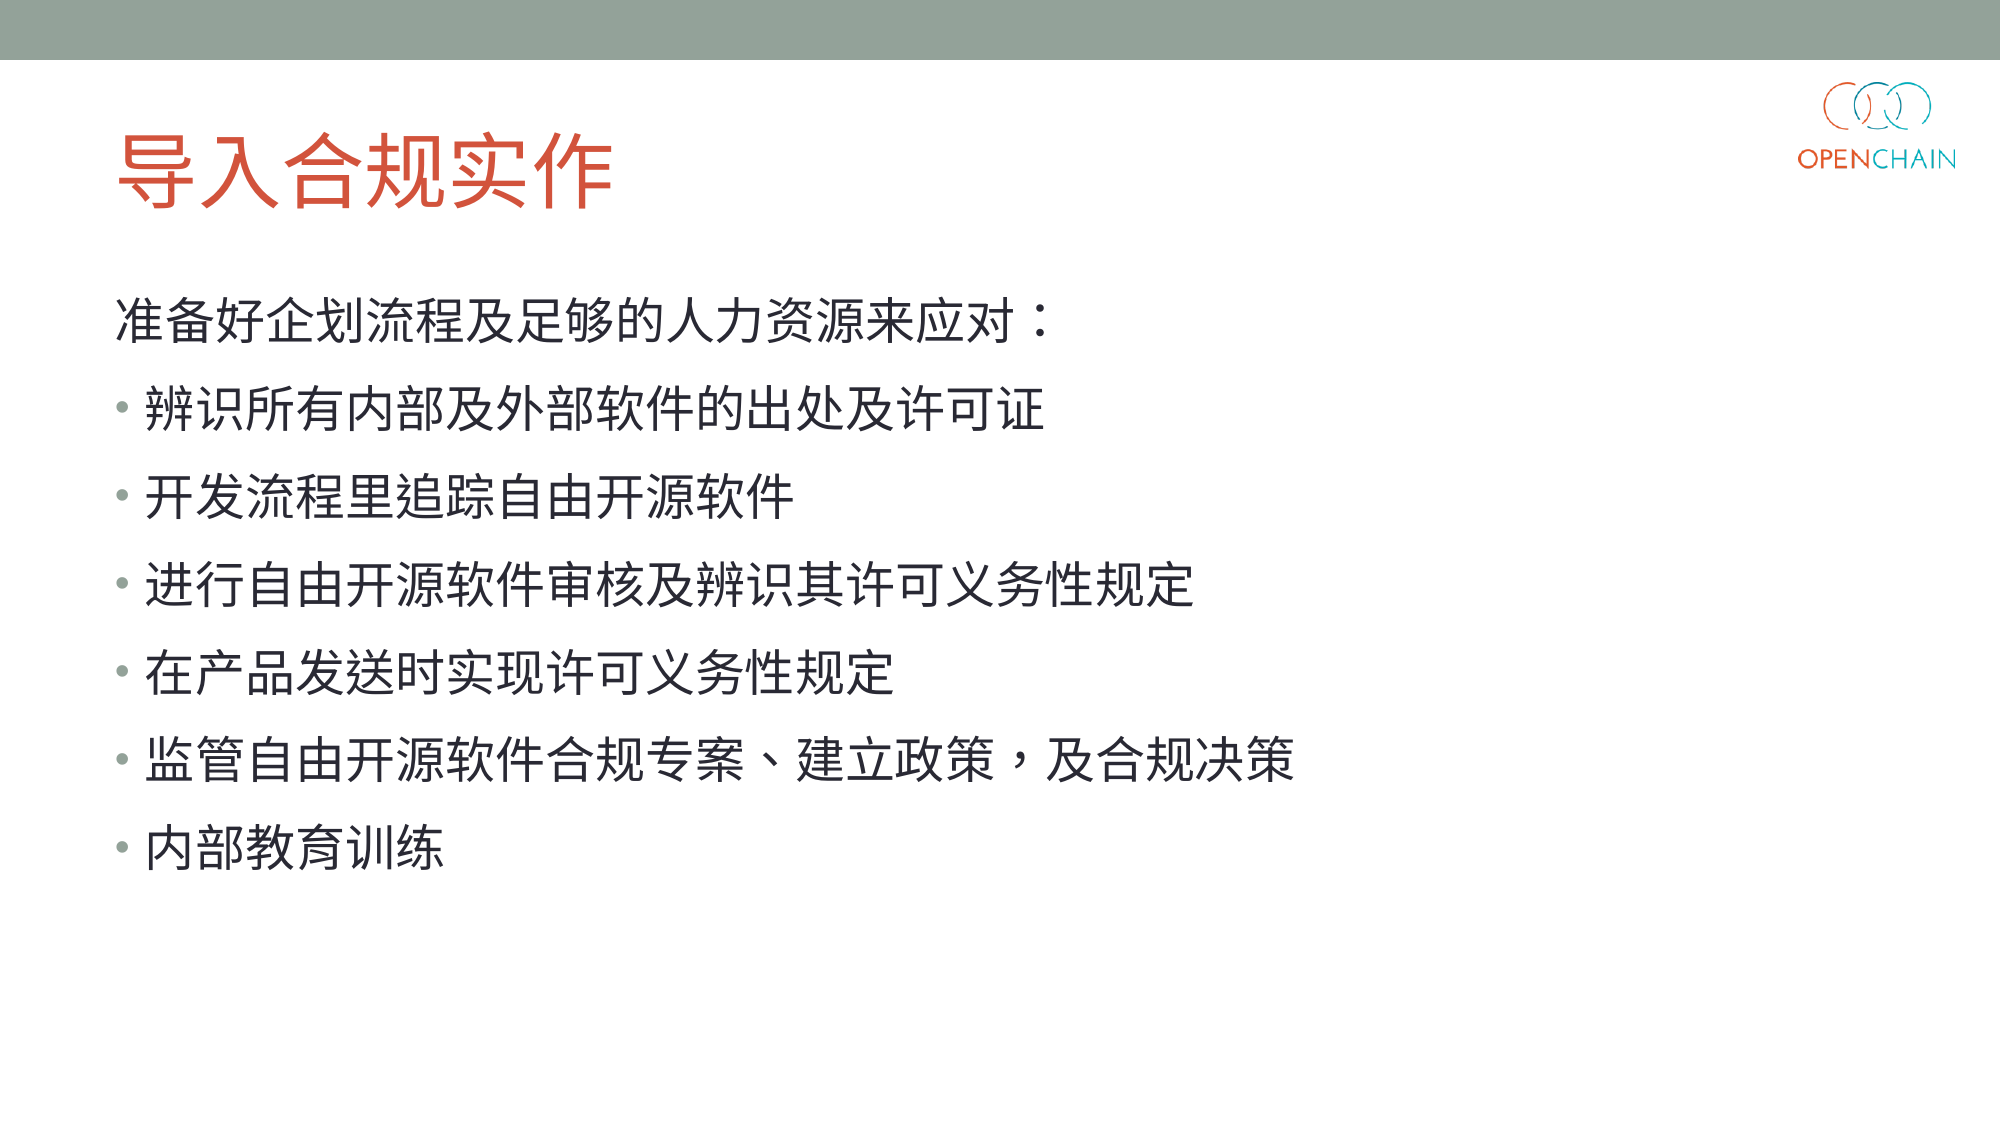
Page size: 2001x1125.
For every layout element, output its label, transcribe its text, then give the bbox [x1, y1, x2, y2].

picture [1798, 82, 1955, 169]
list 准备好企划流程及足够的人力资源来应对： 辨识所有内部及外部软件的出处及许可证 开发流程里追踪自由开源软件 进行自由开源软件审核及辨识其许可义务性规定 在产品发送时实现许可义务性规定 监管自由开源软件合规专案、建立政策，及合规决策 内部教育训练 [99, 263, 1900, 1064]
title 导入合规实作 [99, 87, 1900, 250]
